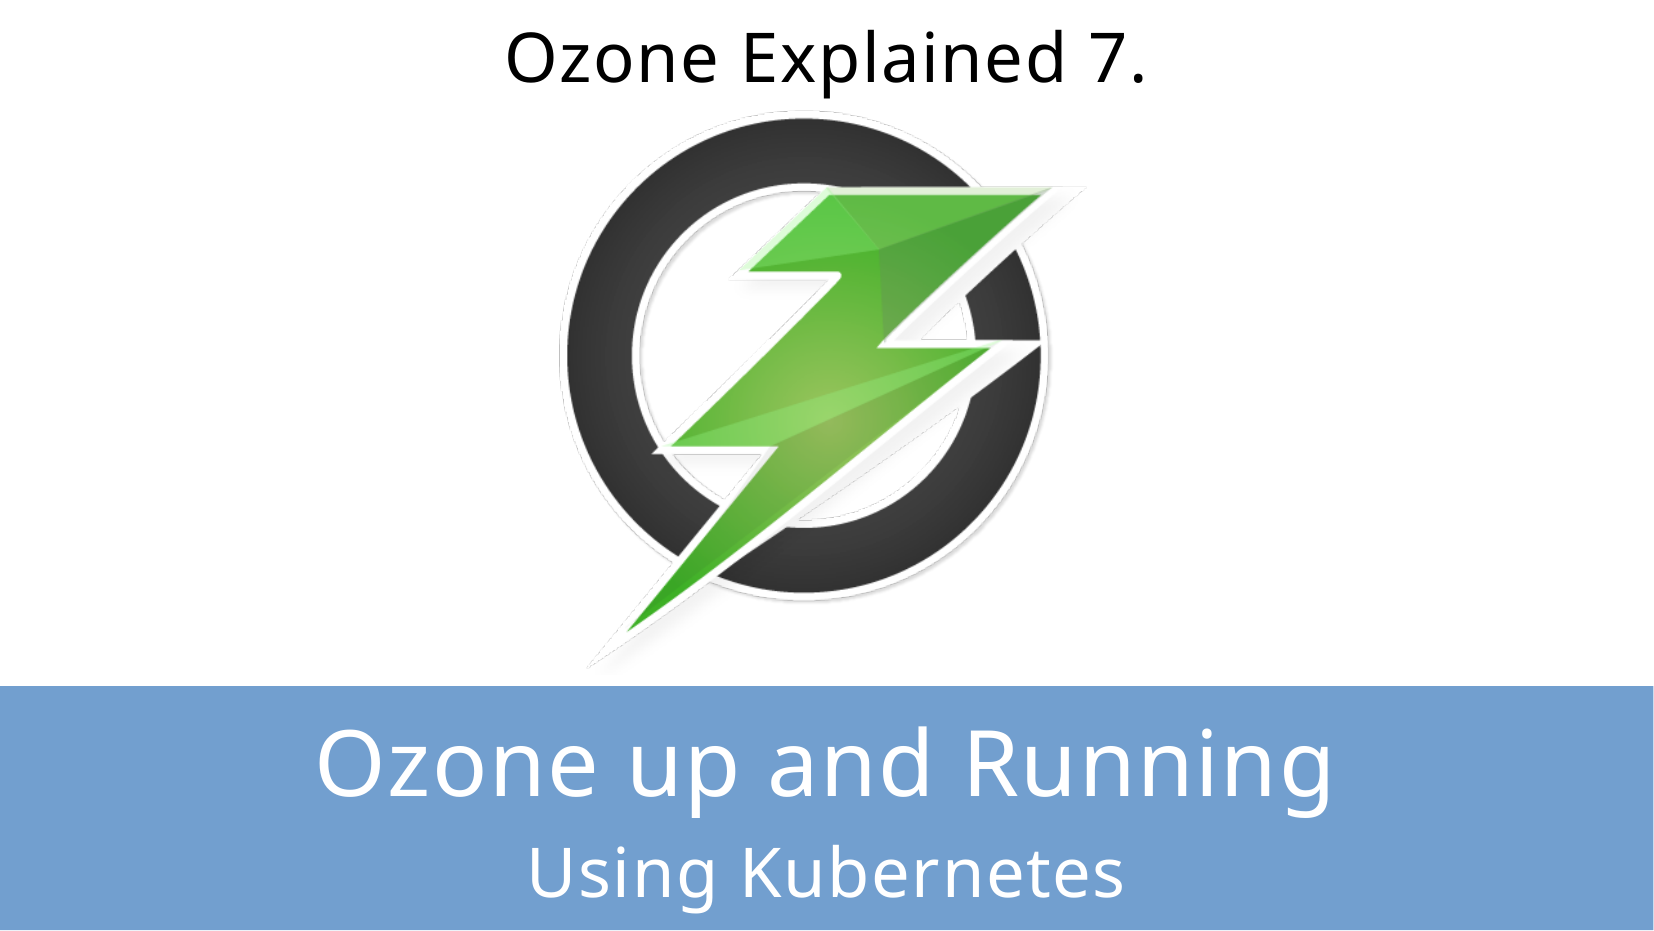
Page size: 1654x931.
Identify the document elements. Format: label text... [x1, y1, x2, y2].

picture [552, 100, 1094, 675]
title Ozone up and Running Using Kubernetes [0, 686, 1654, 931]
title Ozone Explained 7. [0, 8, 1654, 105]
